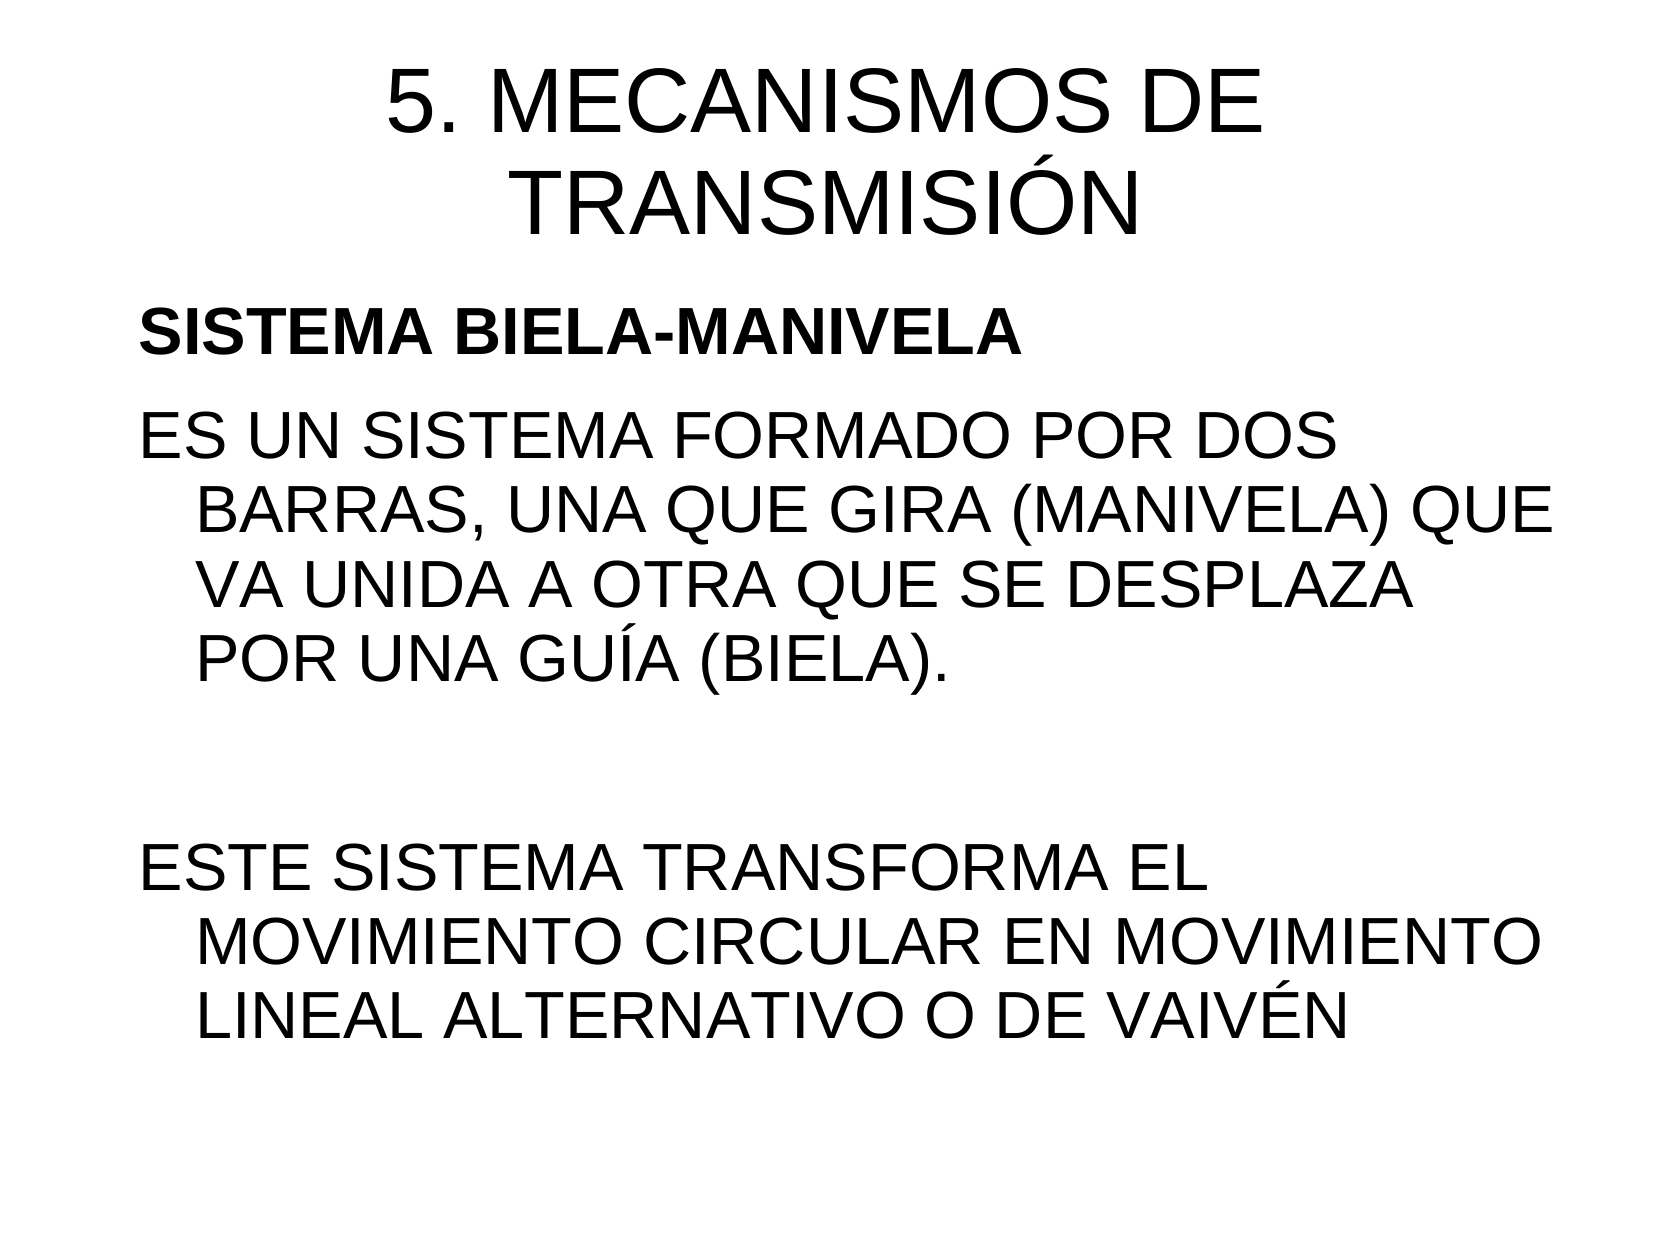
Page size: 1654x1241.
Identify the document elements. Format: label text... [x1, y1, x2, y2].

list SISTEMA BIELA-MANIVELA ES UN SISTEMA FORMADO POR DOS BARRAS, UNA QUE GIRA (MANIVELA) QUE VA UNIDA A OTRA QUE SE DESPLAZA POR UNA GUÍA (BIELA). ESTE SISTEMA TRANSFORMA EL MOVIMIENTO CIRCULAR EN MOVIMIENTO LINEAL ALTERNATIVO O DE VAIVÉN [82, 290, 1571, 1109]
title 5. MECANISMOS DE TRANSMISIÓN [82, 50, 1571, 256]
